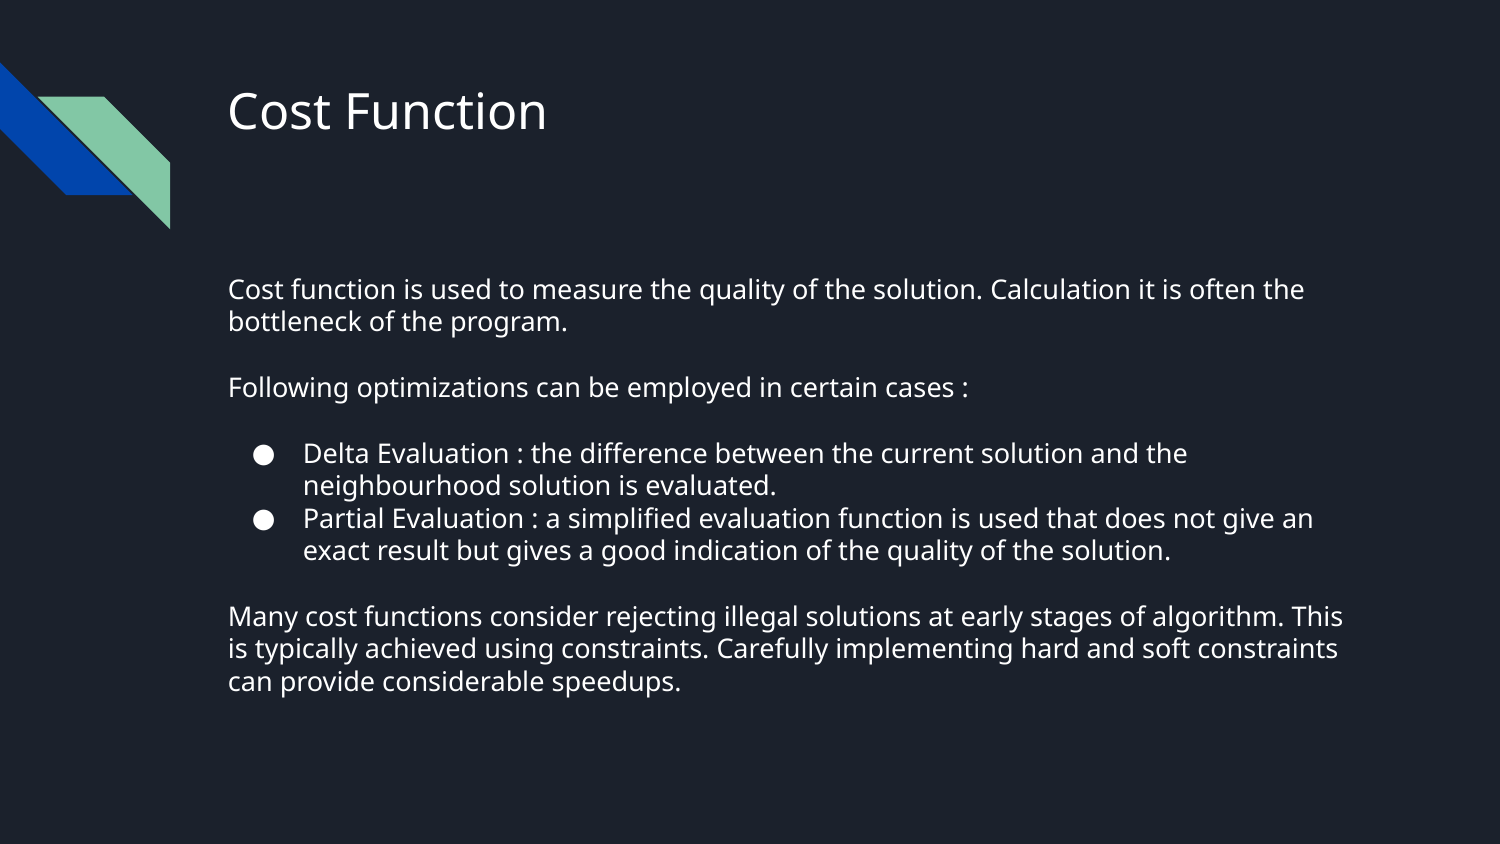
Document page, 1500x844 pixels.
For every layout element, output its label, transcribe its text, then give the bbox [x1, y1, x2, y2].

list Cost function is used to measure the quality of the solution. Calculation it is often the bottleneck of the program. Following optimizations can be employed in certain cases : Delta Evaluation : the difference between the current solution and the neighbourhood solution is evaluated. Partial Evaluation : a simplified evaluation function is used that does not give an exact result but gives a good indication of the quality of the solution. Many cost functions consider rejecting illegal solutions at early stages of algorithm. This is typically achieved using constraints. Carefully implementing hard and soft constraints can provide considerable speedups. [212, 257, 1368, 735]
title Cost Function [212, 64, 1368, 215]
